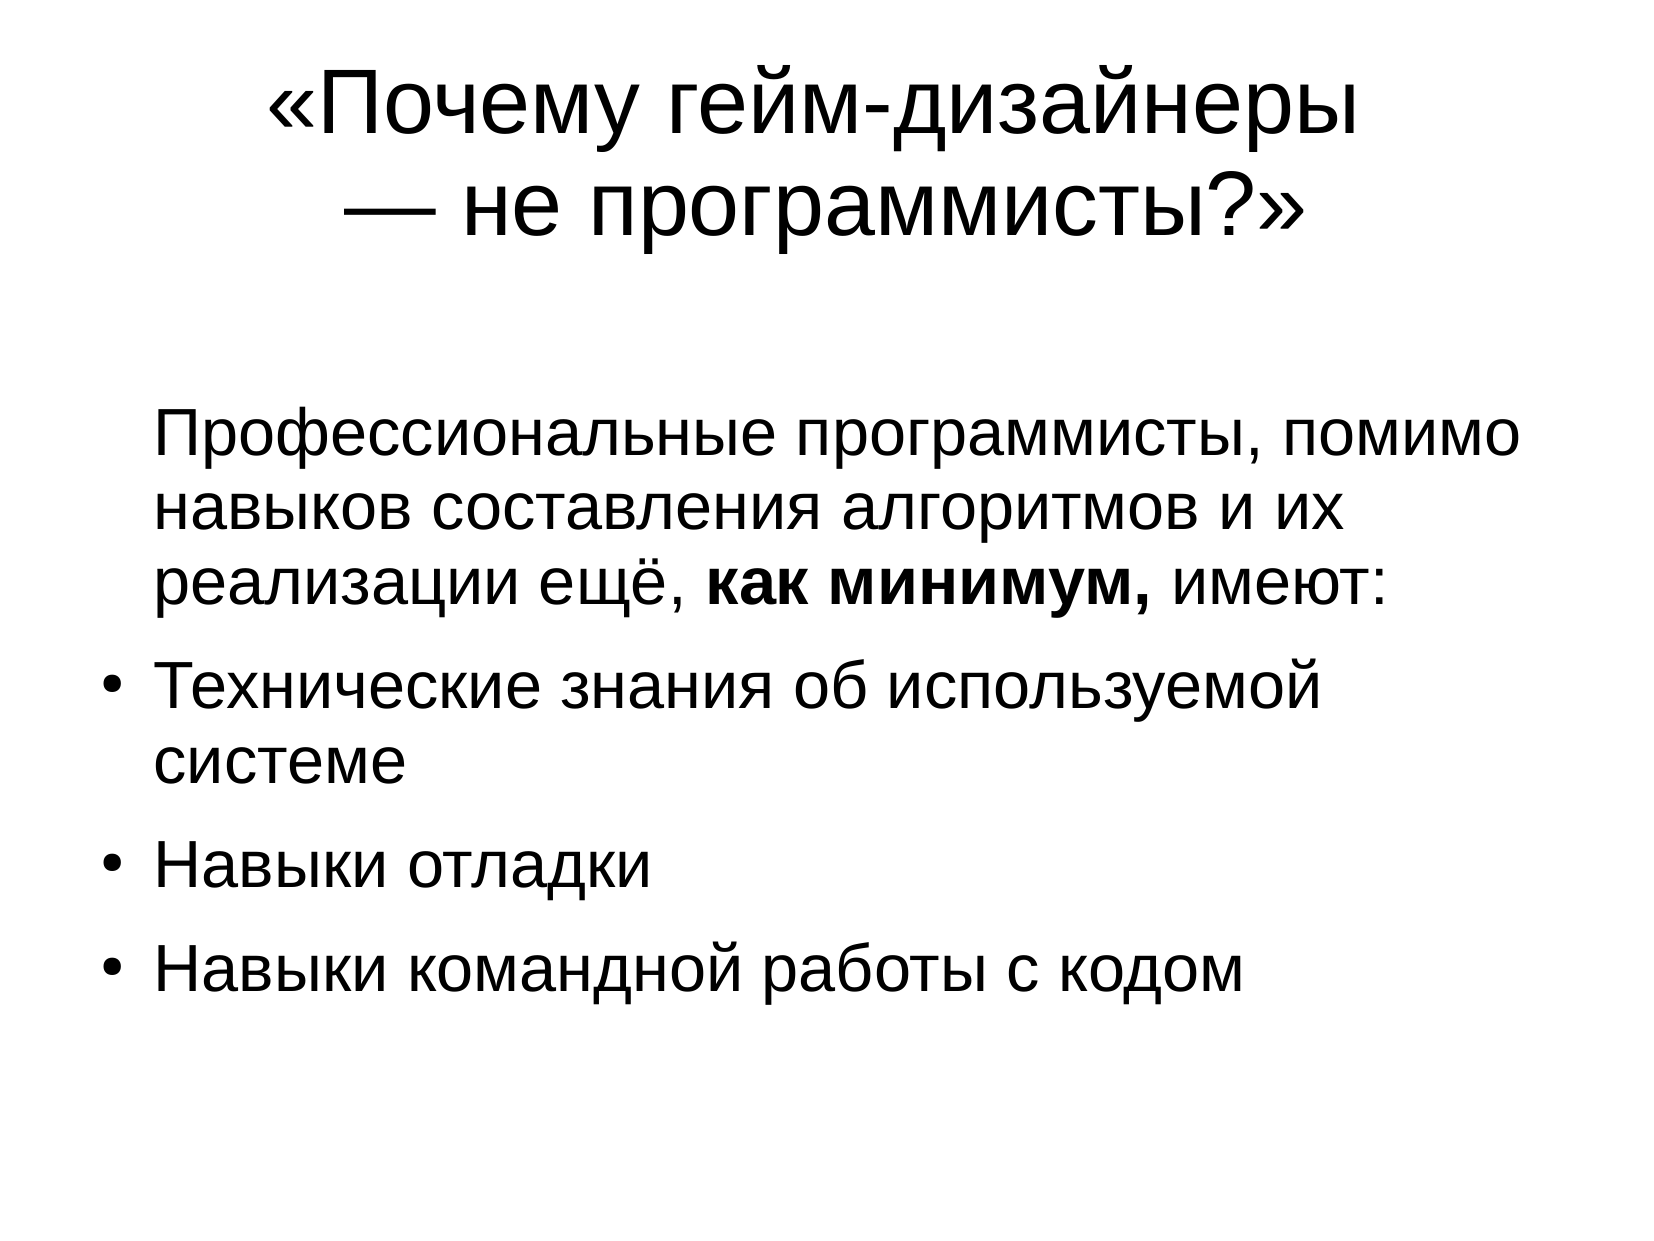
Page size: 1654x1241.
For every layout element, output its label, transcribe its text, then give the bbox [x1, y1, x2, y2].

list Профессиональные программисты, помимо навыков составления алгоритмов и их реализации ещё, как минимум, имеют: Технические знания об используемой системе Навыки отладки Навыки командной работы с кодом [82, 290, 1571, 1109]
title «Почему гейм-дизайнеры — не программисты?» [82, 49, 1571, 257]
